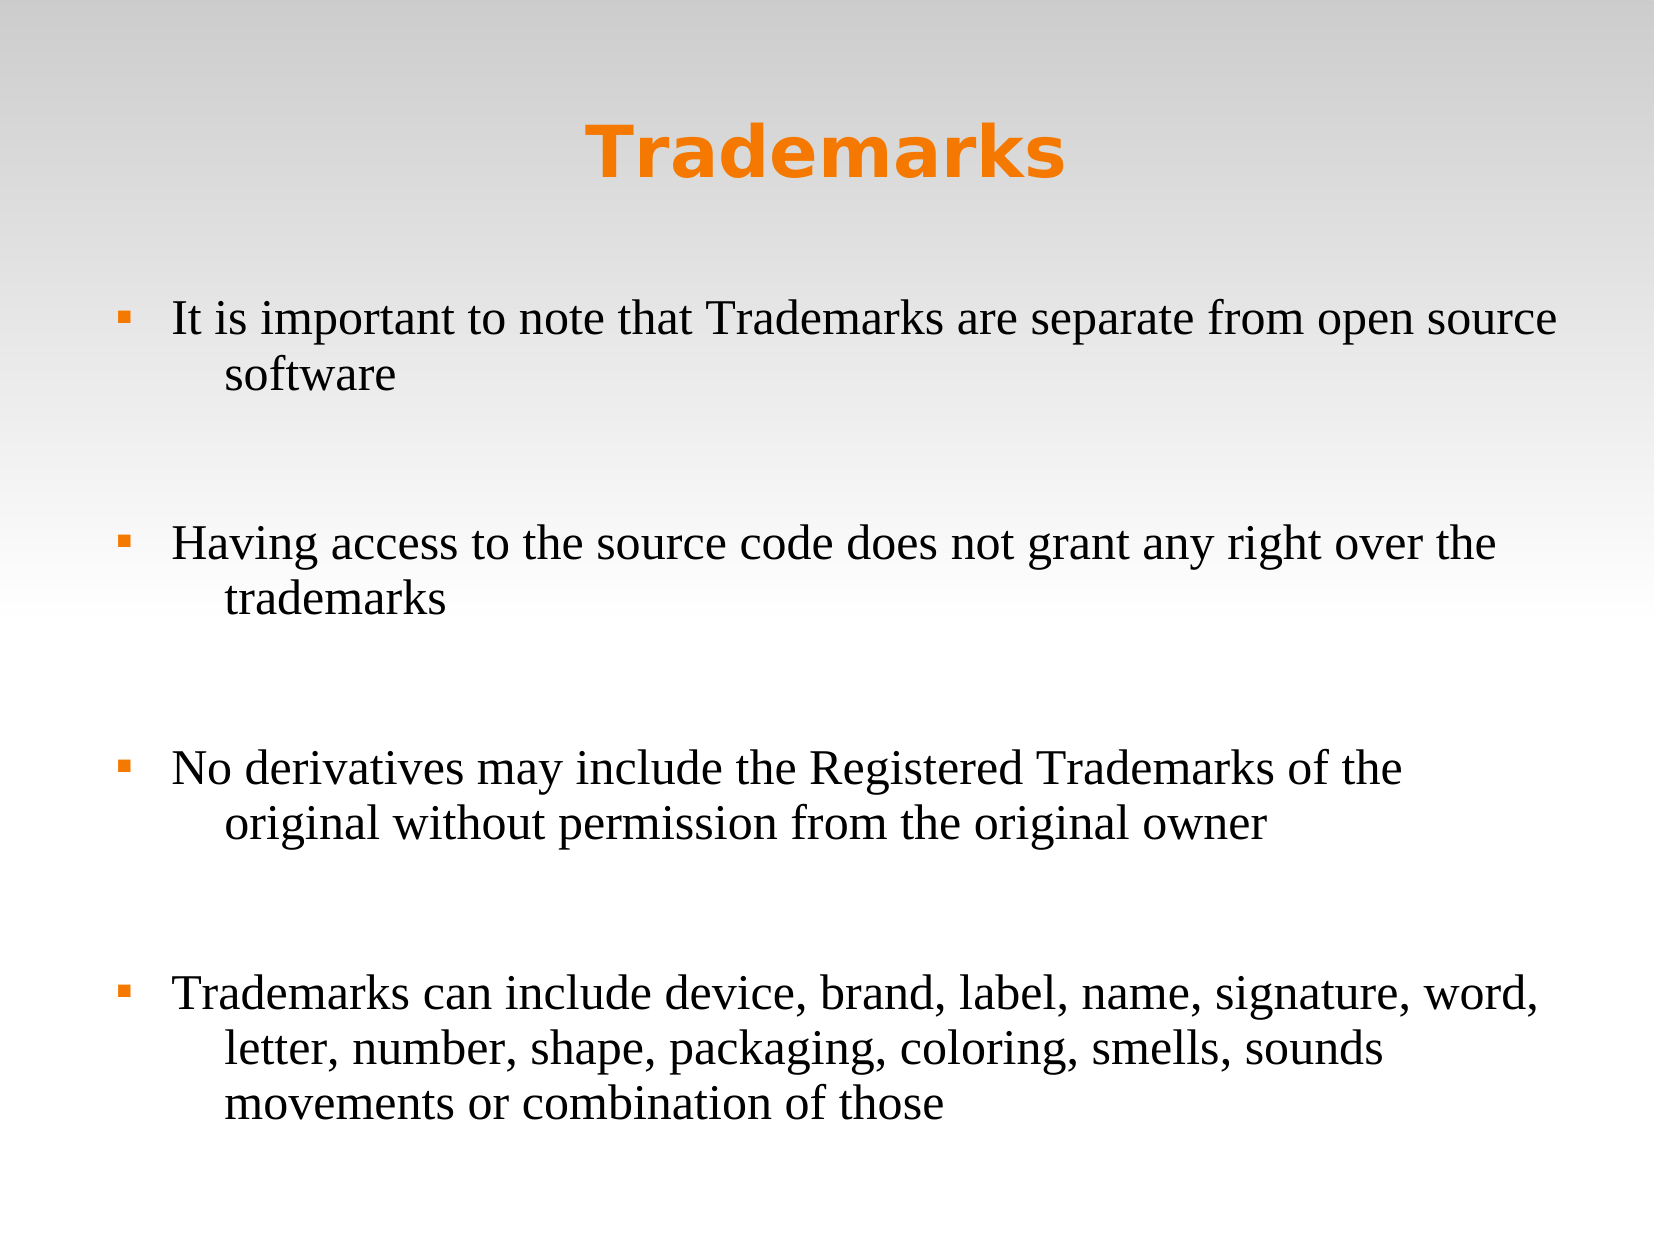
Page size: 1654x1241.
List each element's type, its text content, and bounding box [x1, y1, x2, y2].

title Trademarks [82, 49, 1571, 257]
list It is important to note that Trademarks are separate from open source software Having access to the source code does not grant any right over the trademarks No derivatives may include the Registered Trademarks of the original without permission from the original owner Trademarks can include device, brand, label, name, signature, word, letter, number, shape, packaging, coloring, smells, sounds movements or combination of those [82, 290, 1571, 1194]
